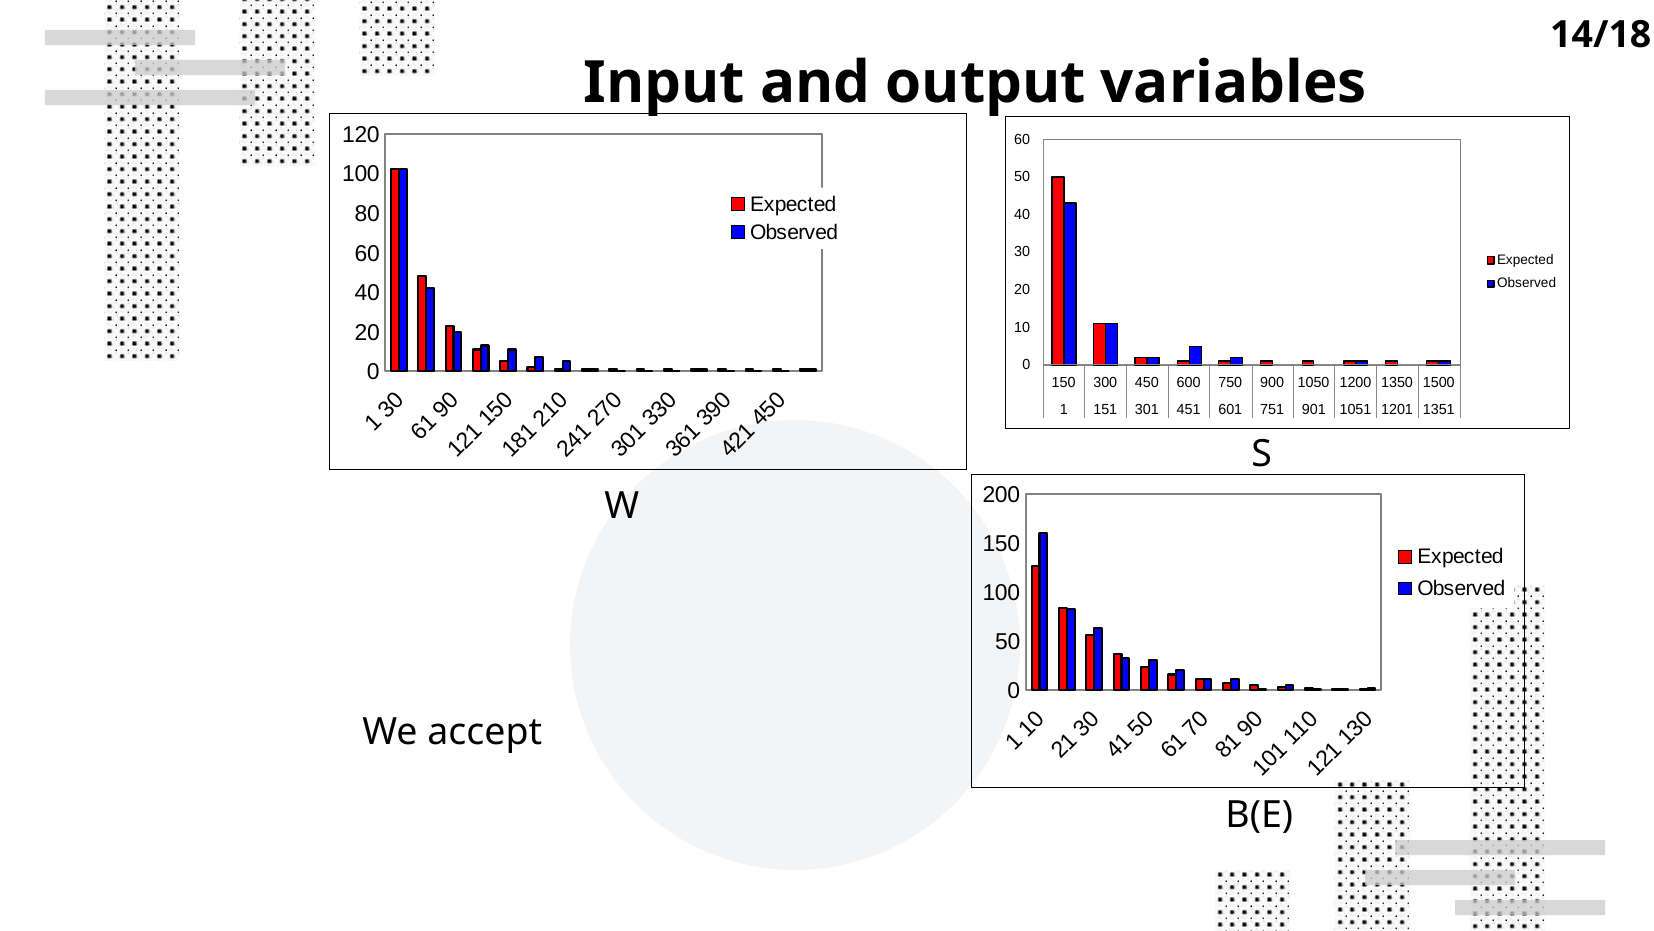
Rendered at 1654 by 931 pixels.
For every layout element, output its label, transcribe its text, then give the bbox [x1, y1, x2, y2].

chart [970, 473, 1525, 788]
text_box Input and output variables [569, 33, 1536, 207]
text_box We accept [347, 699, 1175, 761]
text_box 14/18 [1535, 0, 1654, 67]
text_box B(E) [1210, 782, 1314, 844]
text_box S [1236, 421, 1288, 473]
text_box W [589, 473, 655, 535]
chart [328, 112, 968, 470]
picture [1004, 115, 1570, 430]
